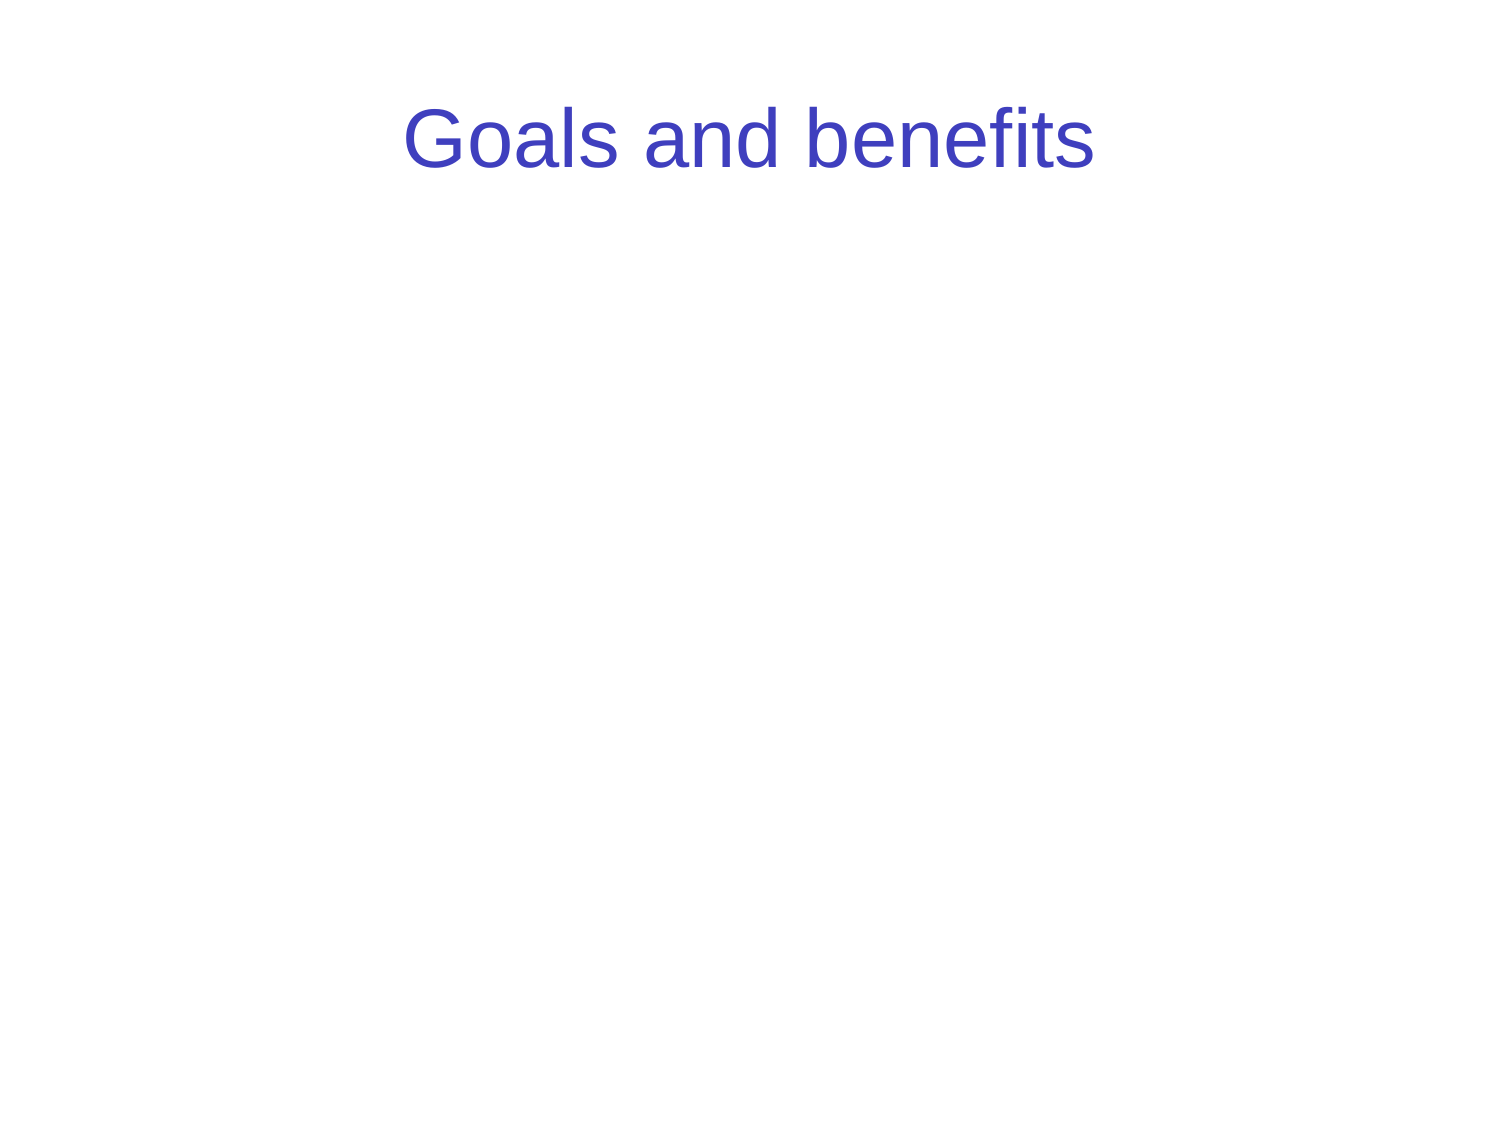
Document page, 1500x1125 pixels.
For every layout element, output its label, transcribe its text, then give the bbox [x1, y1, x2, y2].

title Goals and benefits [75, 44, 1425, 233]
